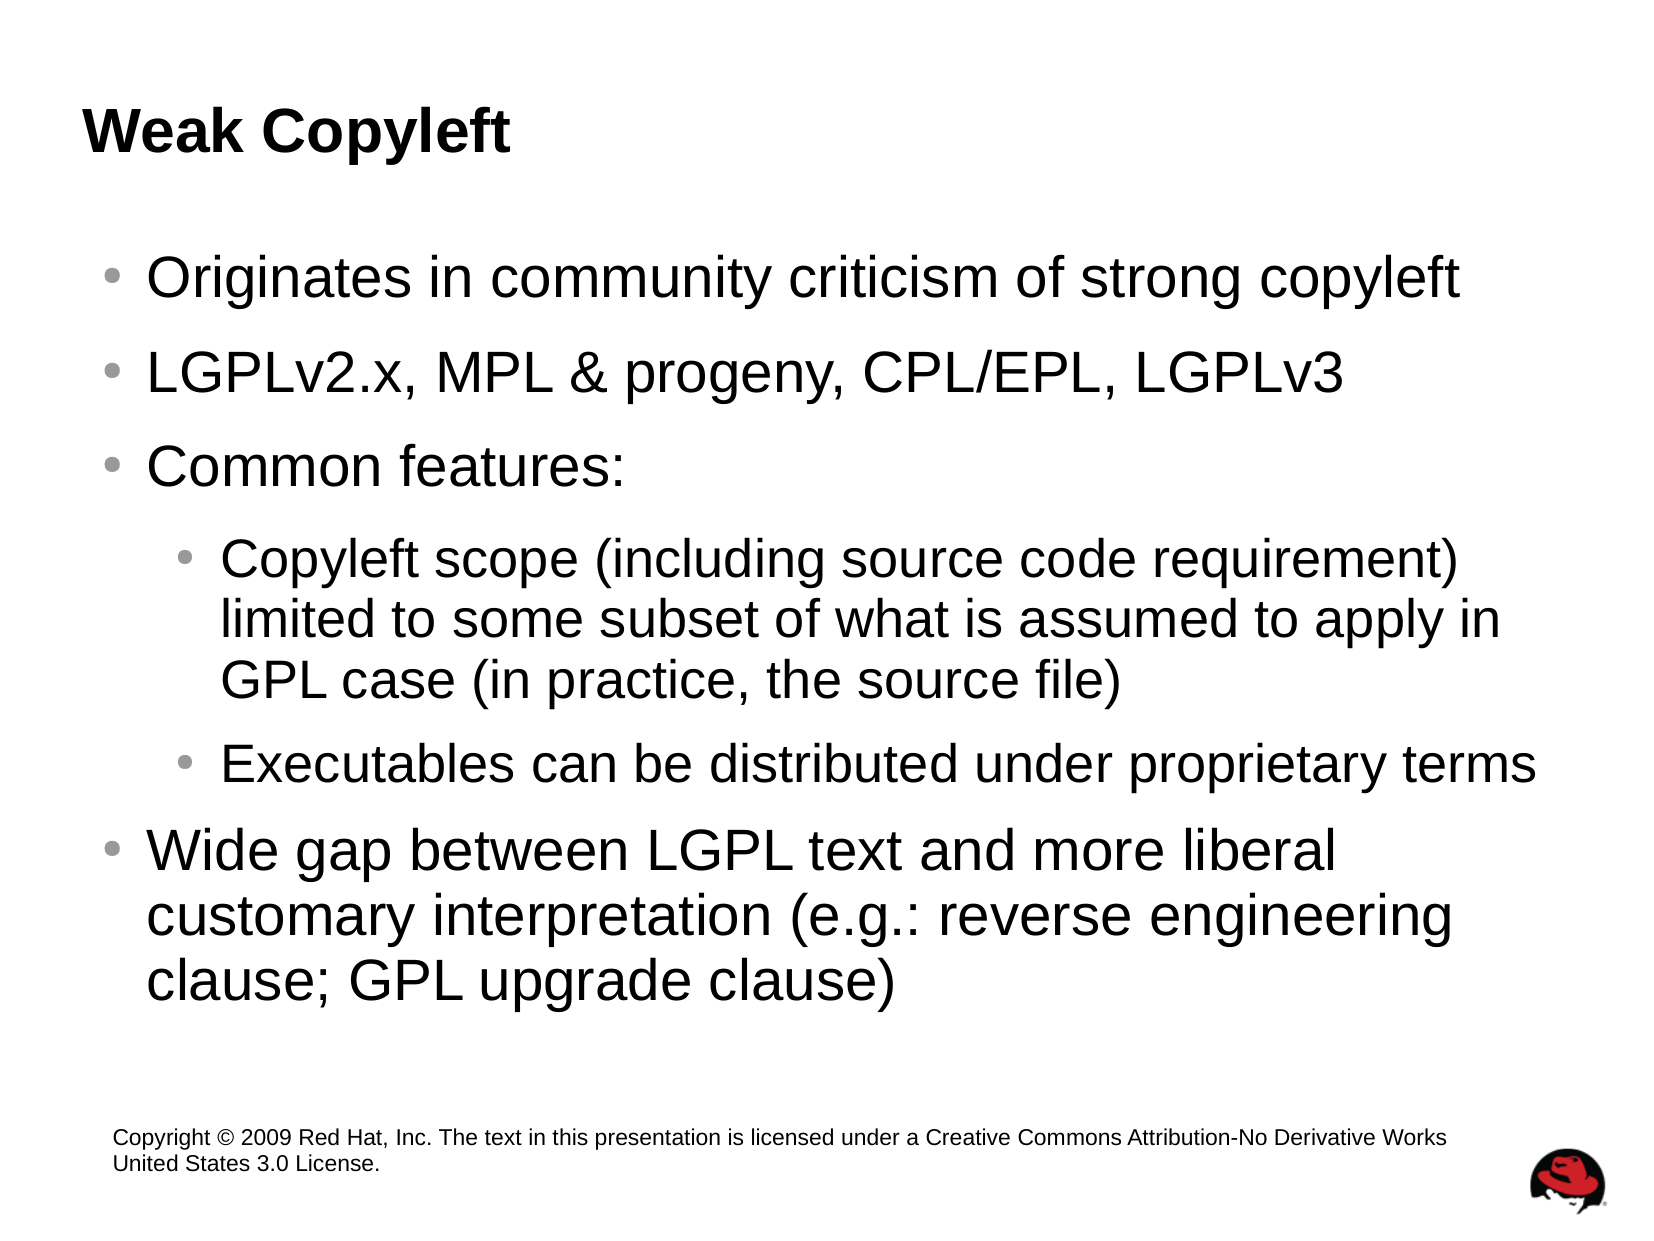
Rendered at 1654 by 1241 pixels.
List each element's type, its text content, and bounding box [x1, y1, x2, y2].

list Originates in community criticism of strong copyleft LGPLv2.x, MPL & progeny, CPL/EPL, LGPLv3 Common features: Copyleft scope (including source code requirement) limited to some subset of what is assumed to apply in GPL case (in practice, the source file) Executables can be distributed under proprietary terms Wide gap between LGPL text and more liberal customary interpretation (e.g.: reverse engineering clause; GPL upgrade clause) [86, 244, 1576, 1024]
title Weak Copyleft [82, 45, 1571, 218]
picture [1529, 1146, 1613, 1224]
